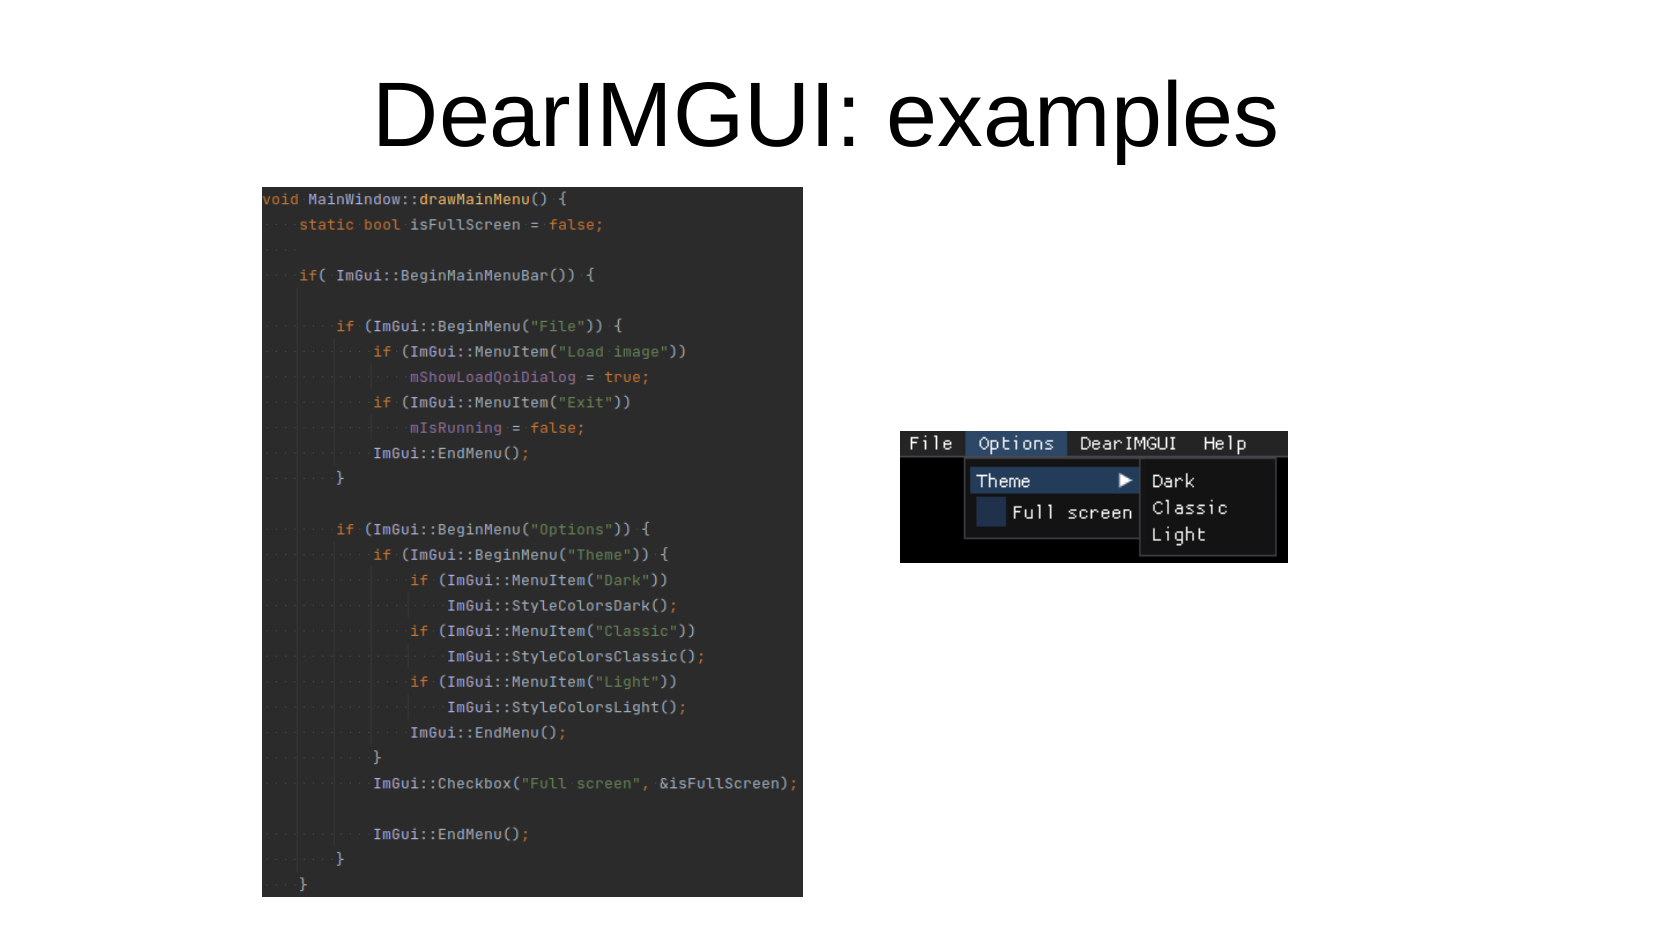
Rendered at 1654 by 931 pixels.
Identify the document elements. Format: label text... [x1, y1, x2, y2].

picture [900, 431, 1288, 563]
title DearIMGUI: examples [82, 37, 1571, 193]
picture [262, 187, 803, 897]
